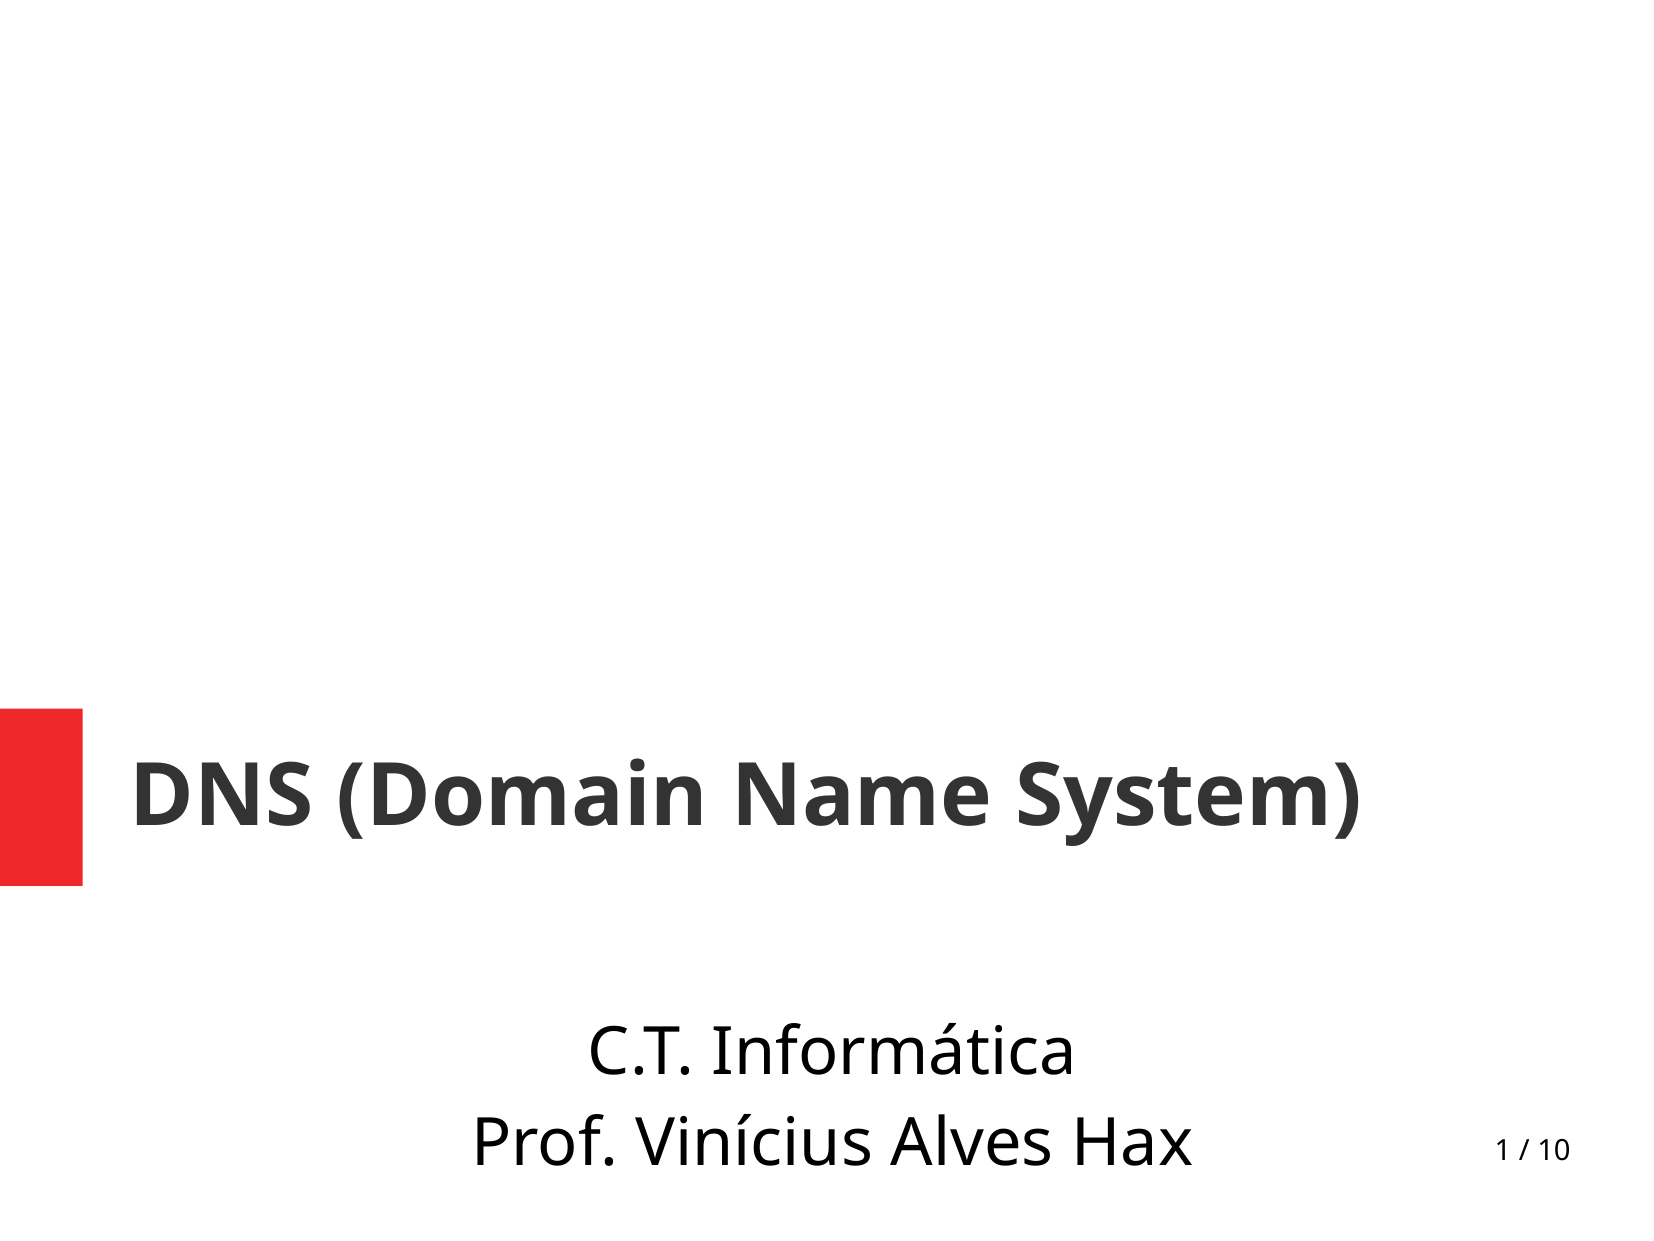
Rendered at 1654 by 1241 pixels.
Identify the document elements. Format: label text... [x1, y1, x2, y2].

title DNS (Domain Name System) [129, 655, 1536, 928]
subtitle C.T. Informática Prof. Vinícius Alves Hax [129, 932, 1536, 1166]
